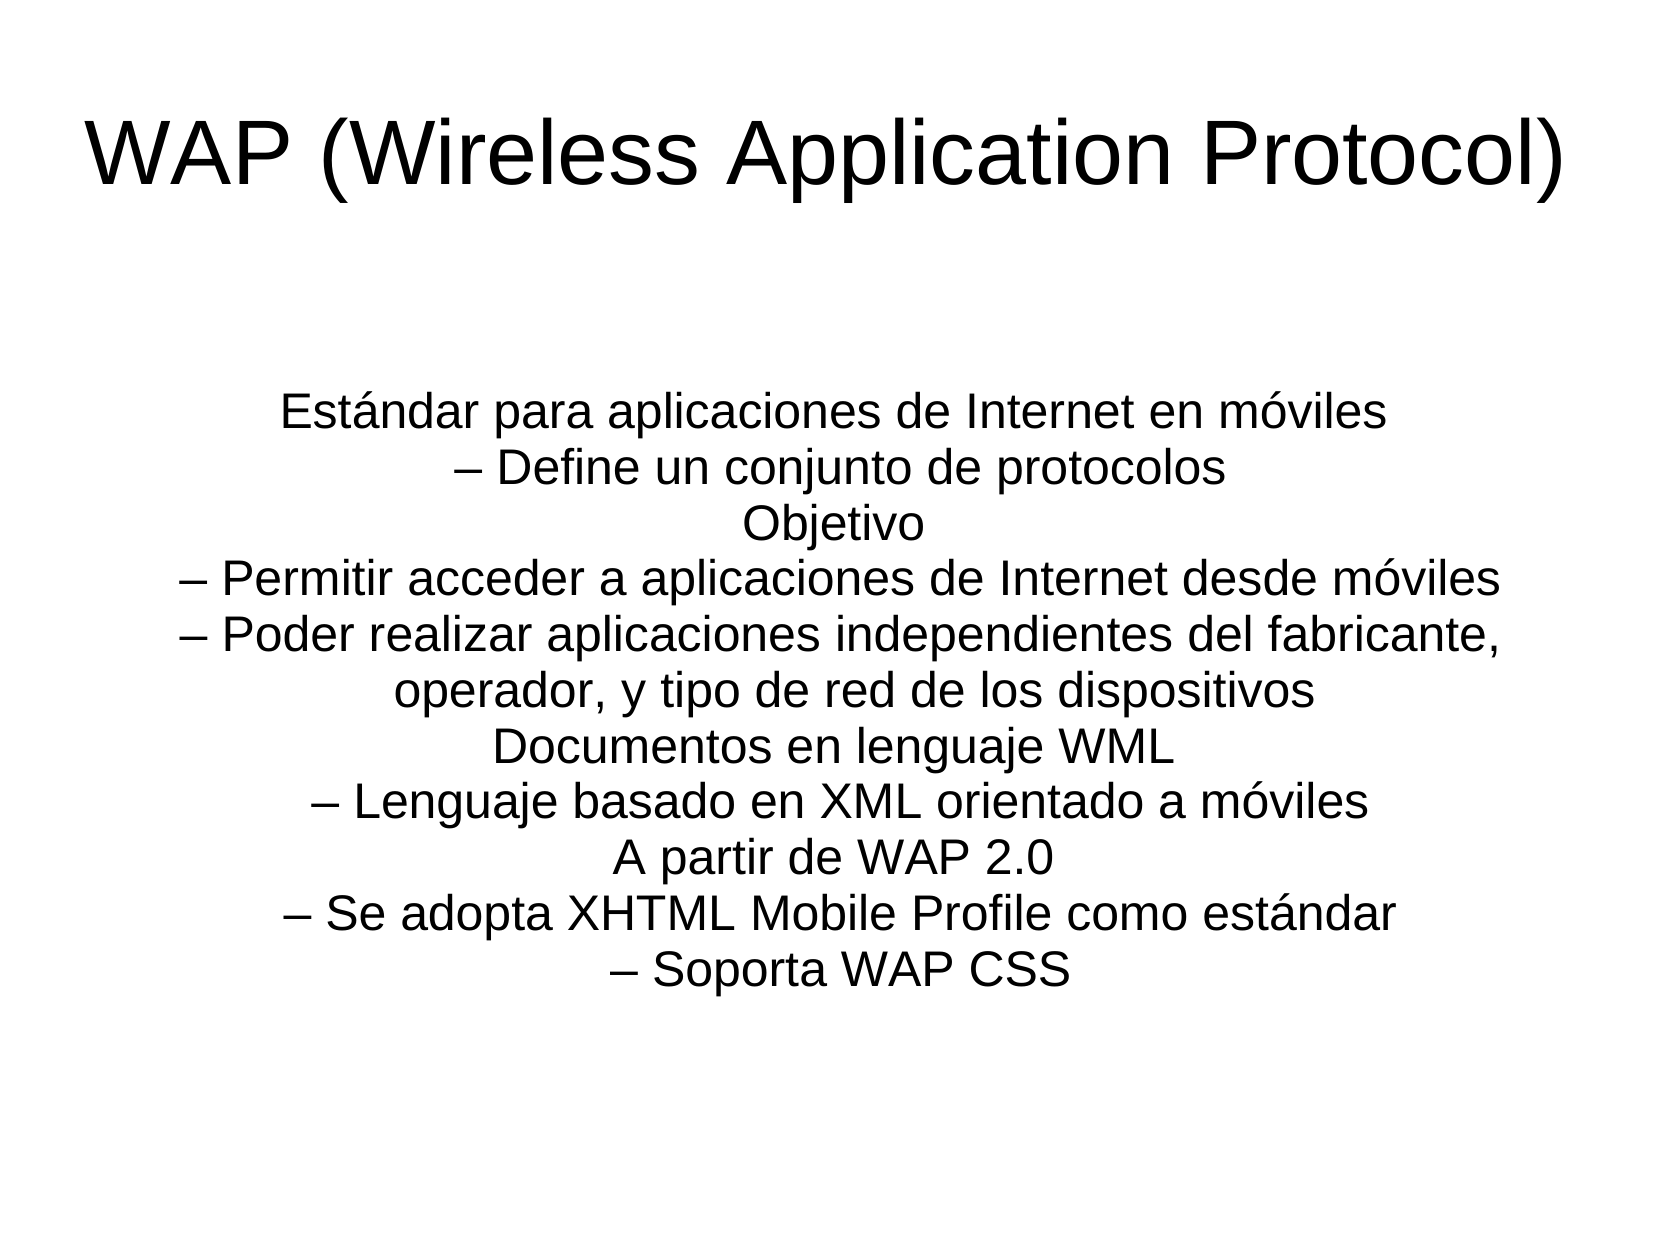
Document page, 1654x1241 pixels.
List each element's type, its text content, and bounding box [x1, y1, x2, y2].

title WAP (Wireless Application Protocol) [82, 49, 1571, 257]
subtitle Estándar para aplicaciones de Internet en móviles – Define un conjunto de protocolos Objetivo – Permitir acceder a aplicaciones de Internet desde móviles – Poder realizar aplicaciones independientes del fabricante, operador, y tipo de red de los dispositivos Documentos en lenguaje WML – Lenguaje basado en XML orientado a móviles A partir de WAP 2.0 – Se adopta XHTML Mobile Profile como estándar – Soporta WAP CSS [82, 290, 1571, 1109]
